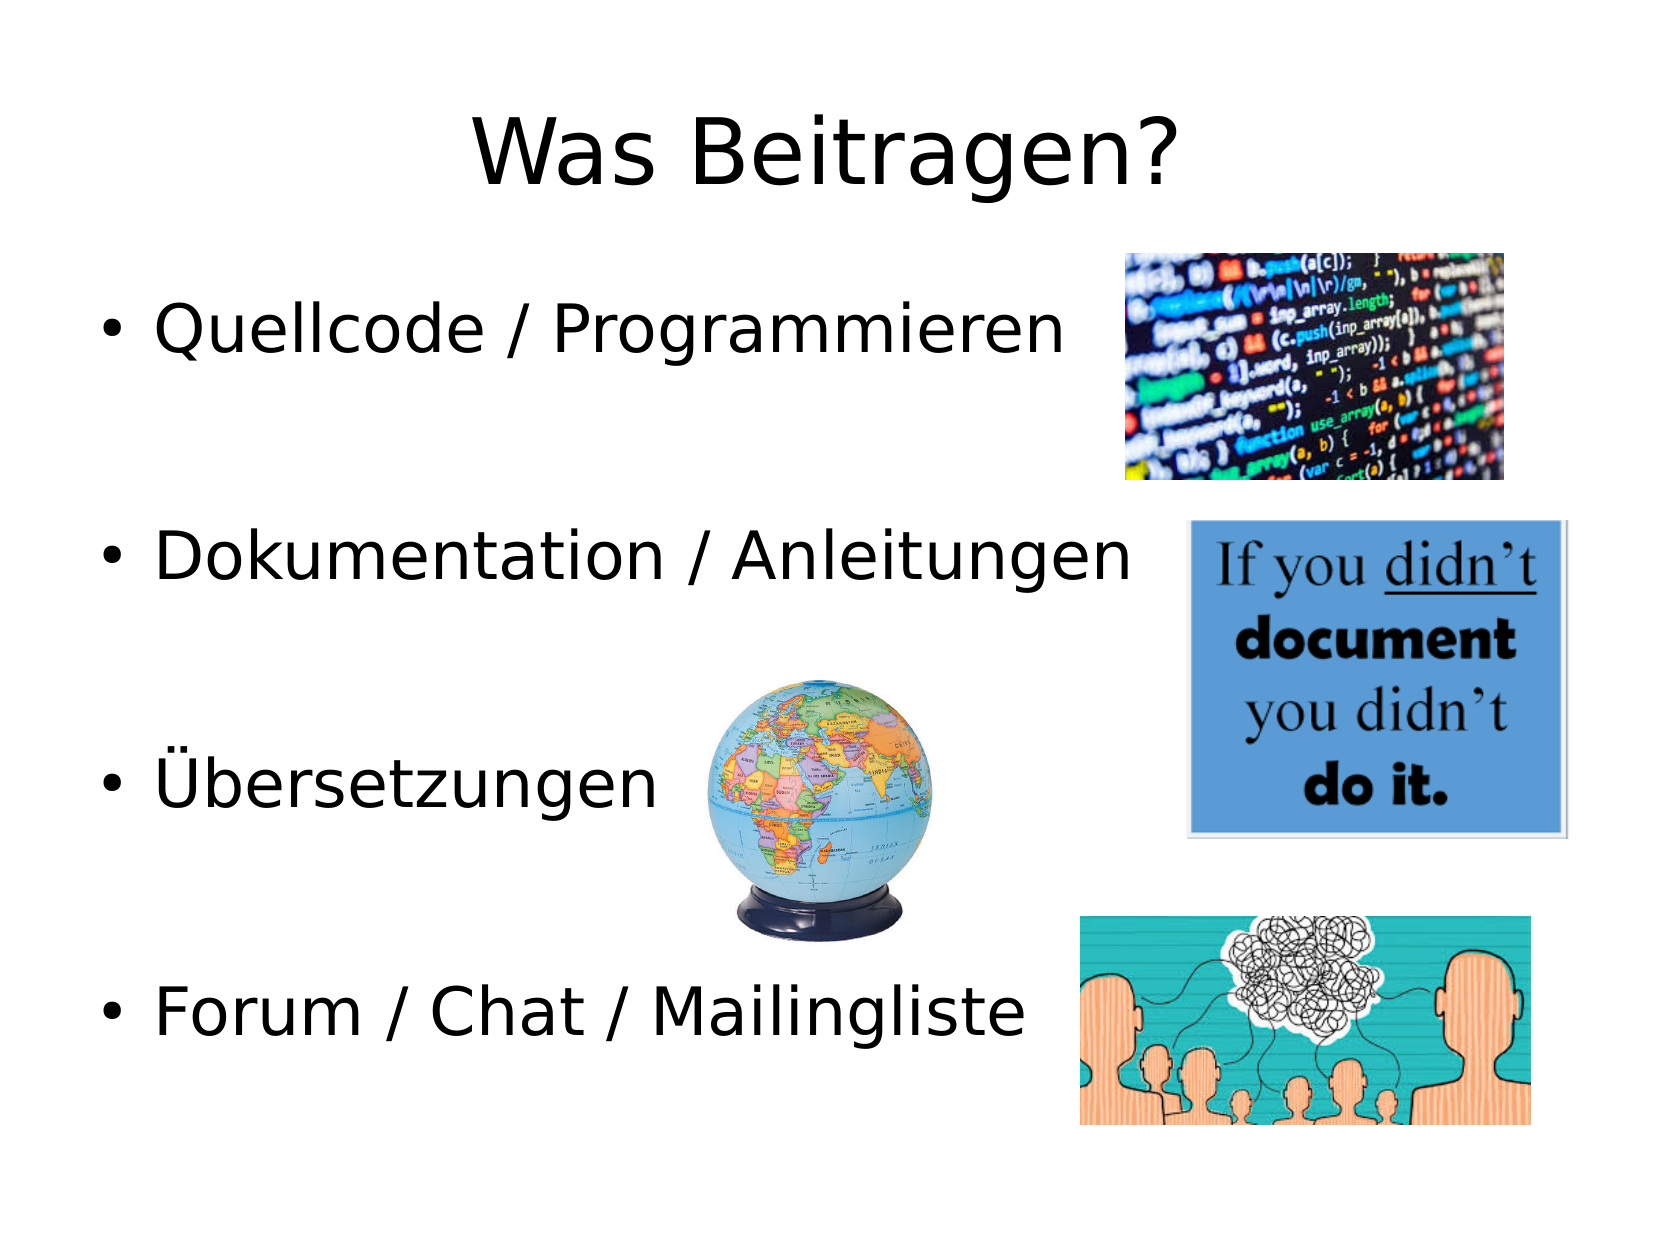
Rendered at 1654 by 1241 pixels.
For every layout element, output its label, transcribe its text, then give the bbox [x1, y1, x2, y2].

title Was Beitragen? [82, 49, 1571, 257]
picture [690, 665, 946, 961]
list Quellcode / Programmieren Dokumentation / Anleitungen Übersetzungen Forum / Chat / Mailingliste [82, 290, 1576, 1156]
picture [1125, 253, 1504, 481]
picture [1185, 520, 1571, 839]
picture [1080, 916, 1531, 1126]
